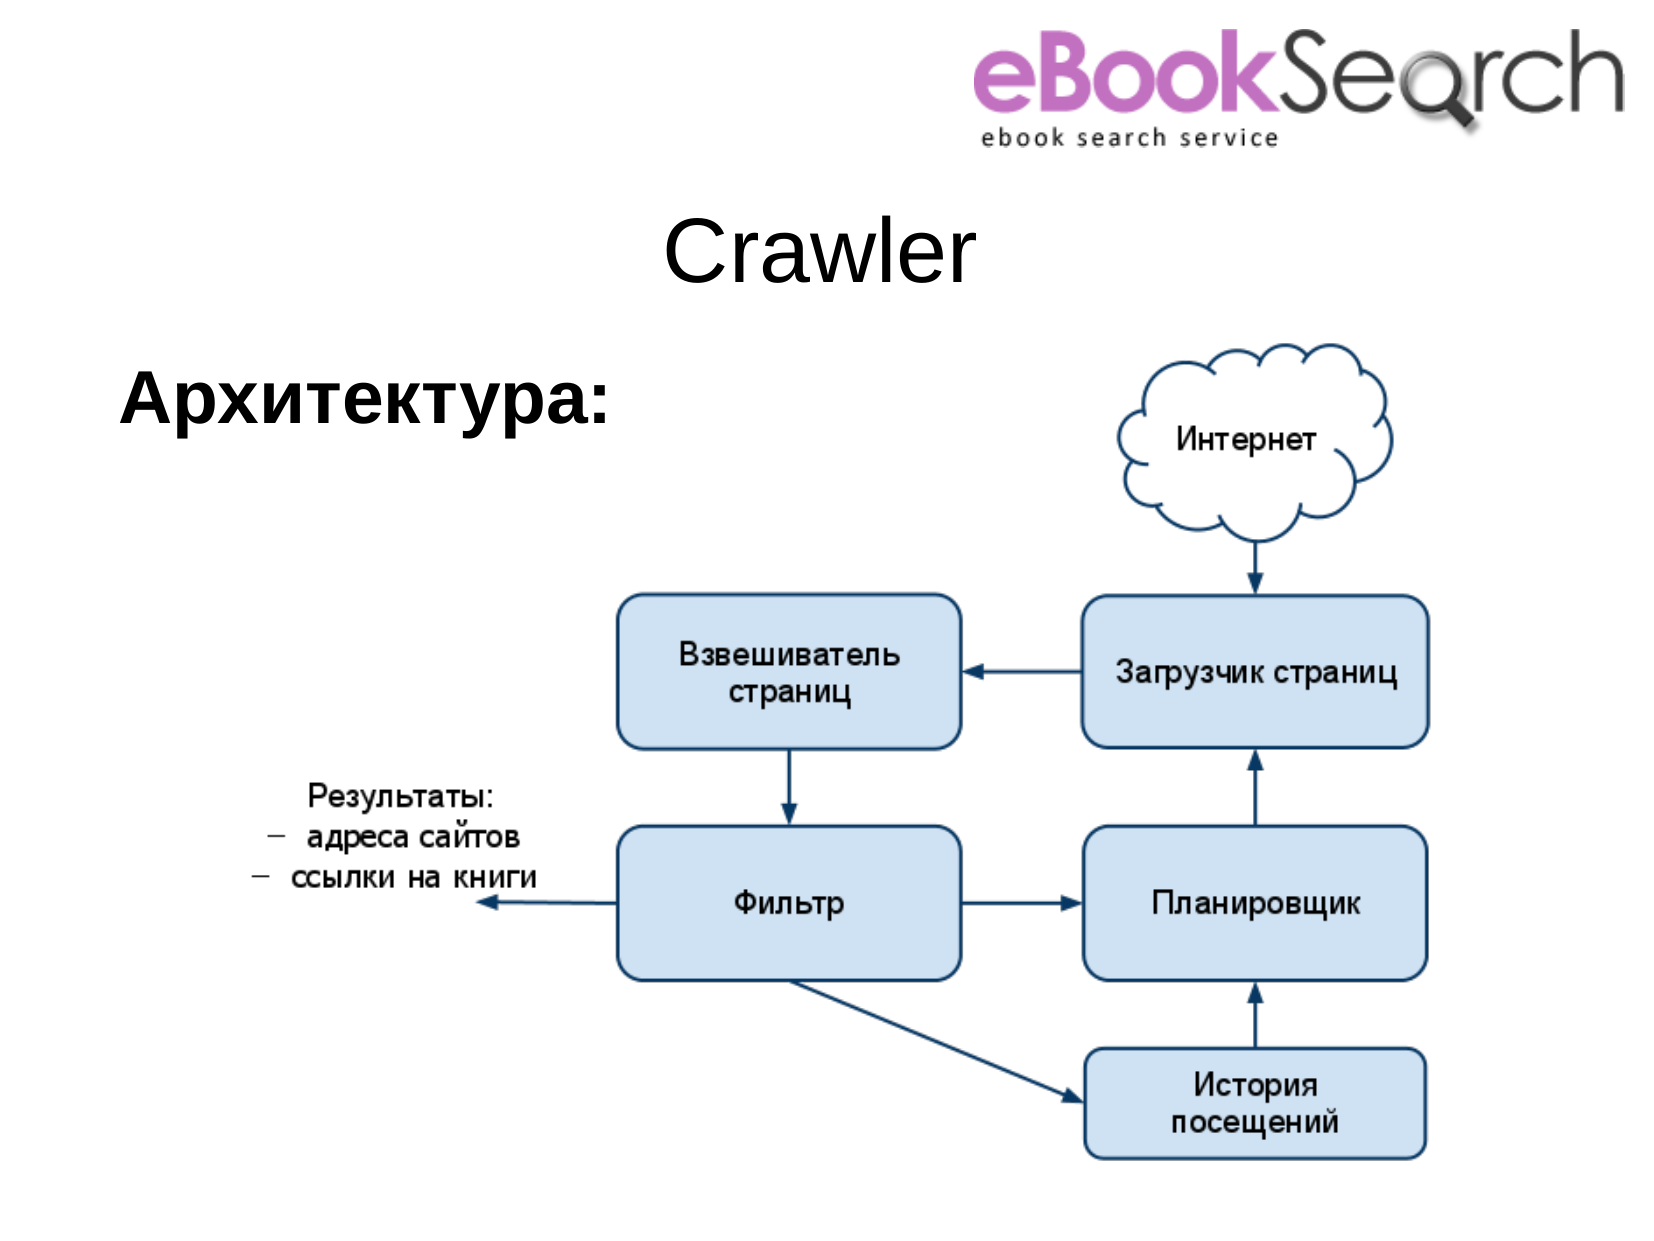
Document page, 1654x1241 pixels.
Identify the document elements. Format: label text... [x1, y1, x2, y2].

text_box Архитектура: [104, 348, 680, 448]
title Crawler [76, 147, 1566, 355]
picture [196, 355, 1457, 1241]
picture [974, 29, 1625, 148]
